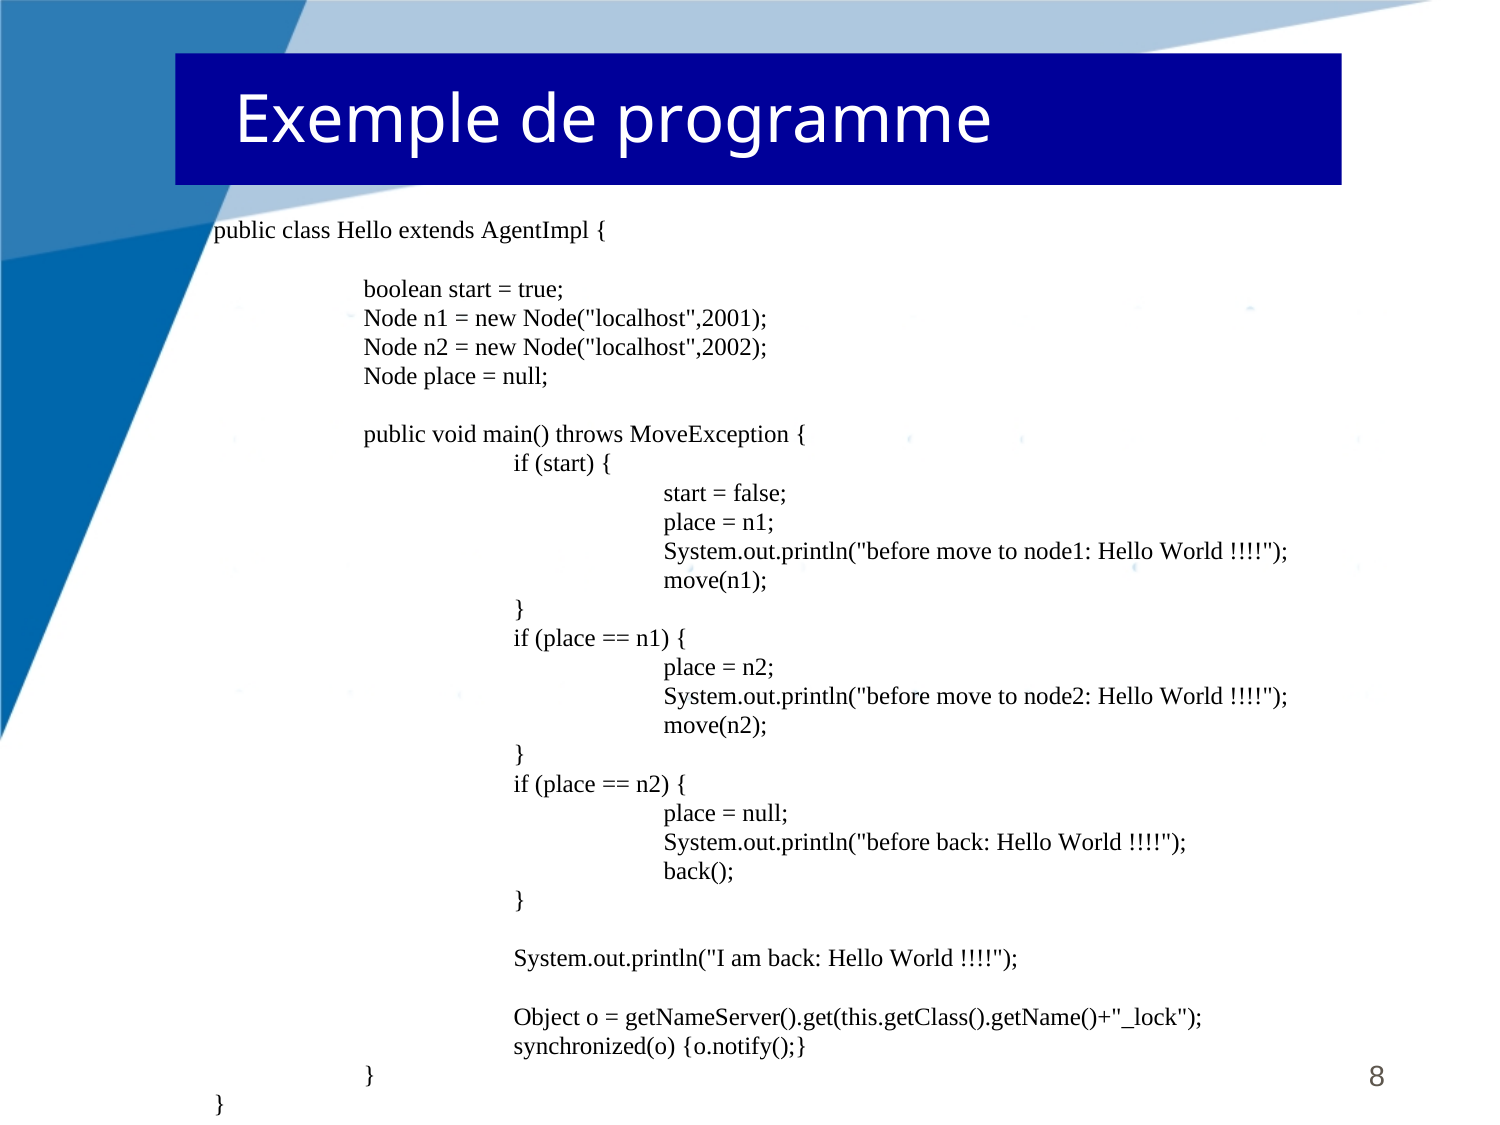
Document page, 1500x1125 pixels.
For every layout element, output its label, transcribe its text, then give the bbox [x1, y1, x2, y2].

title Exemple de programme [175, 53, 1342, 185]
picture [0, 0, 1500, 842]
text_box public class Hello extends AgentImpl { boolean start = true; Node n1 = new Node("localhost",2001); Node n2 = new Node("localhost",2002); Node place = null; public void main() throws MoveException { if (start) { start = false; place = n1; System.out.println("before move to node1: Hello World !!!!"); move(n1); } if (place == n1) { place = n2; System.out.println("before move to node2: Hello World !!!!"); move(n2); } if (place == n2) { place = null; System.out.println("before back: Hello World !!!!"); back(); } System.out.println("I am back: Hello World !!!!"); Object o = getNameServer().get(this.getClass().getName()+"_lock"); synchronized(o) {o.notify();} } } [213, 215, 1443, 1125]
